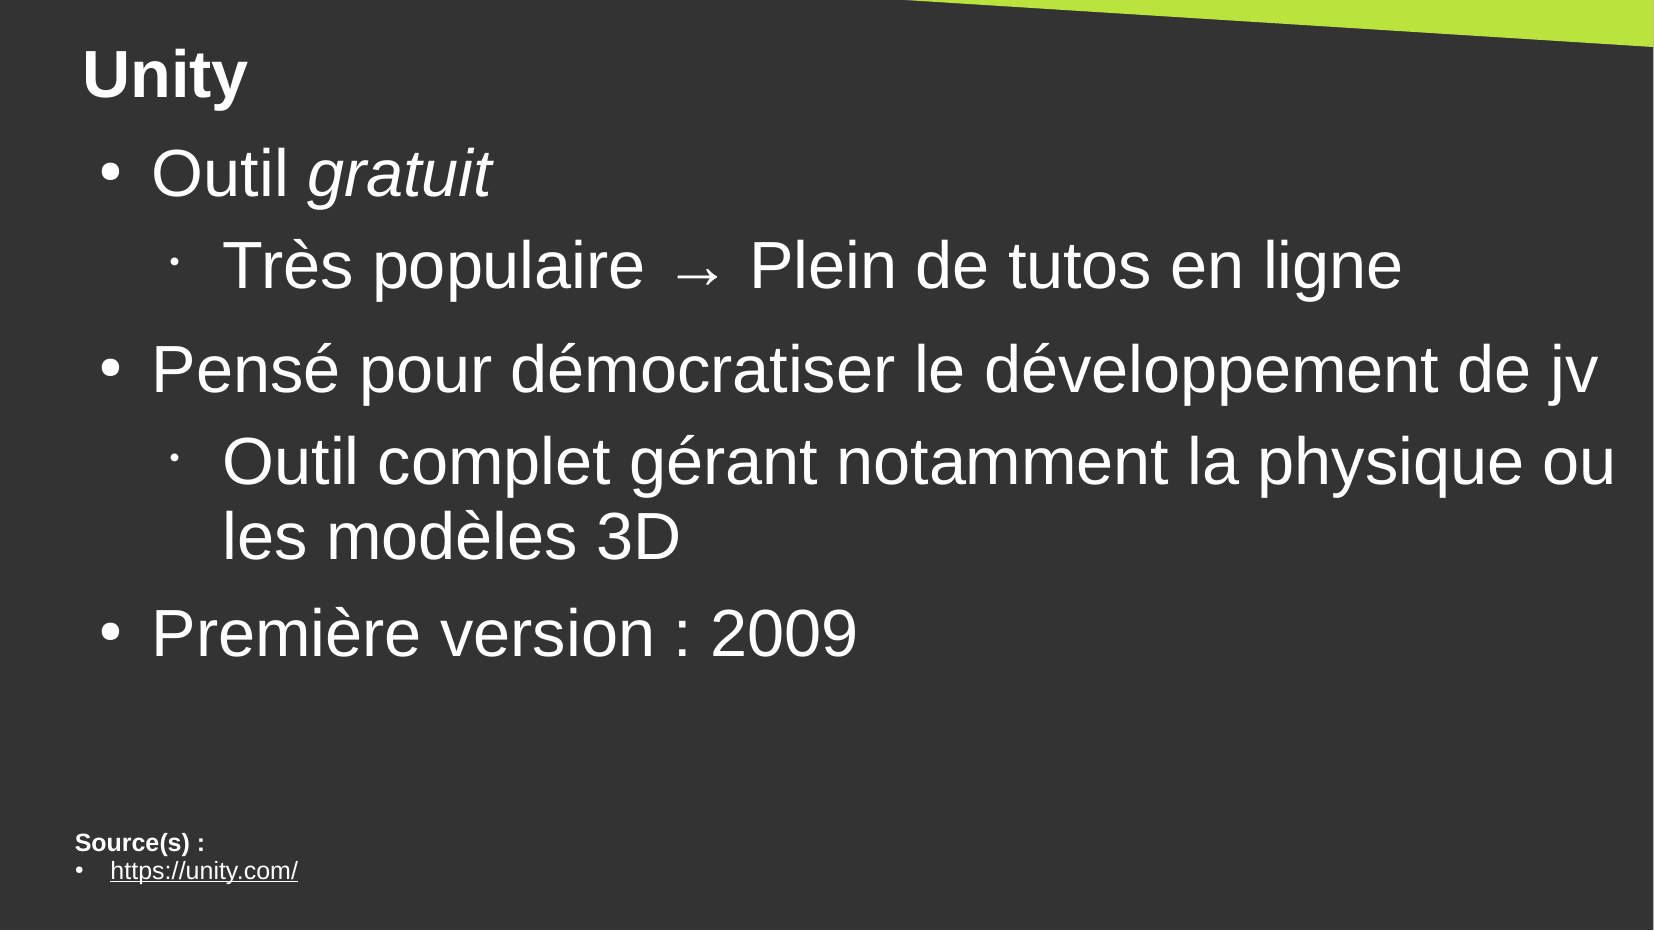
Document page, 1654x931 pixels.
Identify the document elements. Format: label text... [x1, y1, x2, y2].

text_box Source(s) : https://unity.com/ [60, 821, 1546, 921]
text_box [905, 0, 1654, 48]
list Outil gratuit Très populaire → Plein de tutos en ligne Pensé pour démocratiser le développement de jv Outil complet gérant notamment la physique ou les modèles 3D Première version : 2009 [80, 135, 1620, 721]
title Unity [82, 37, 1571, 112]
